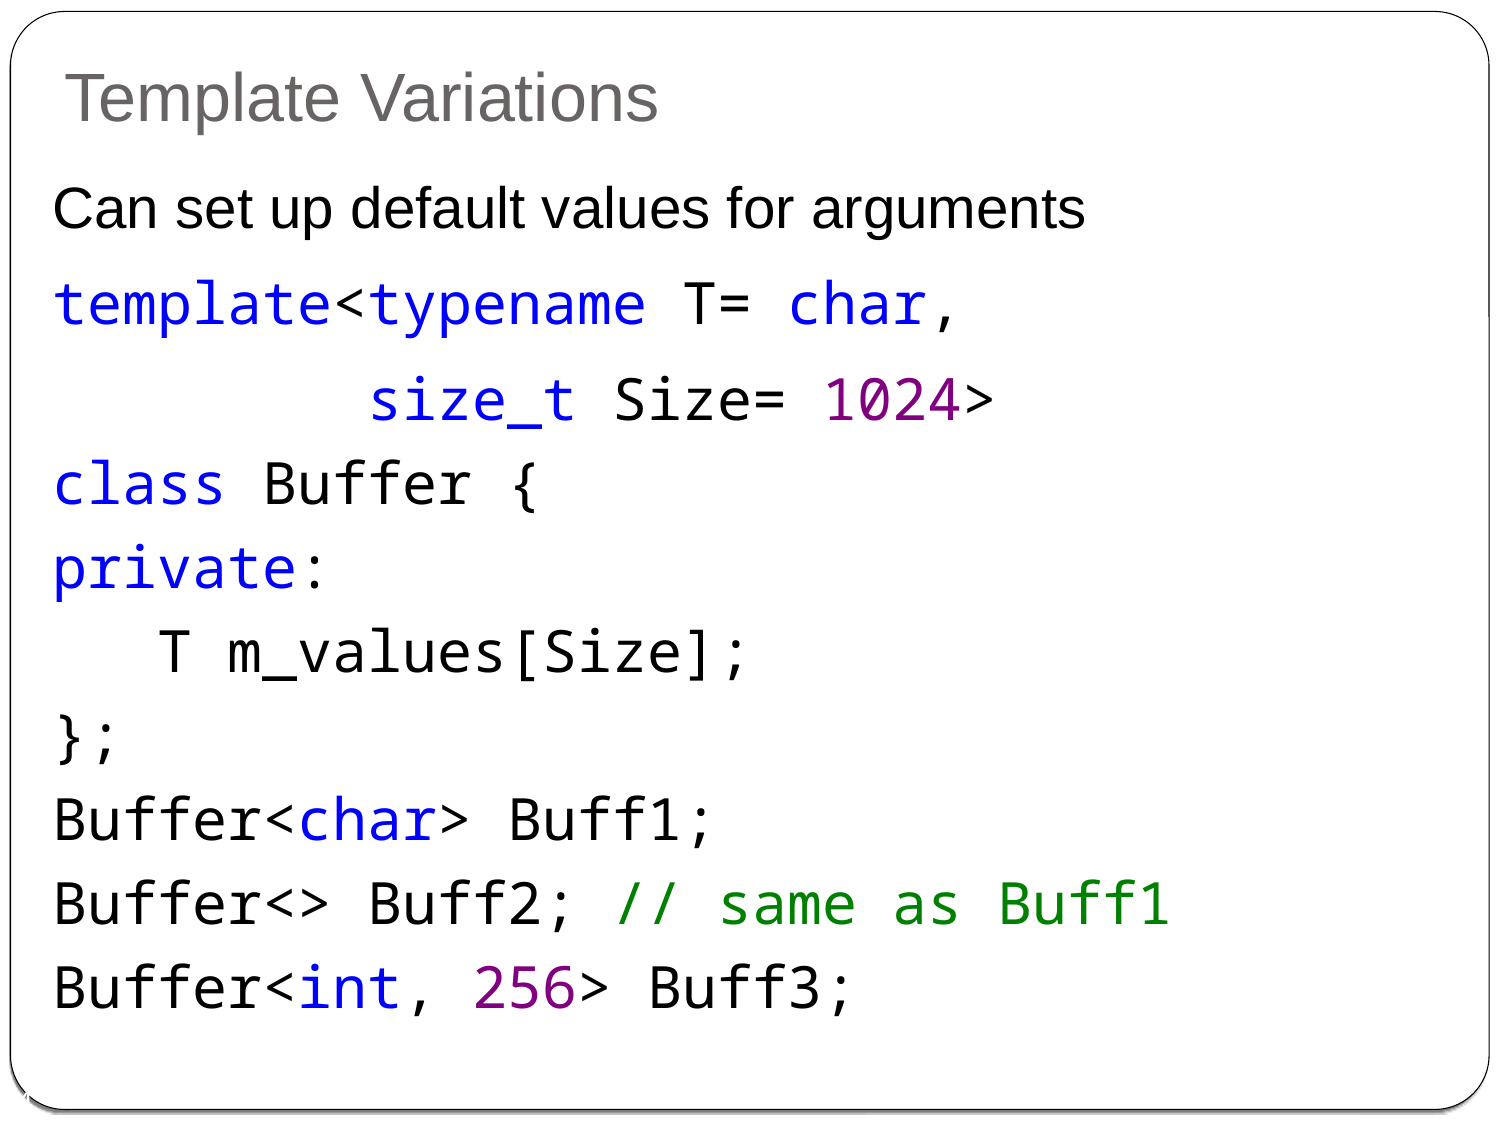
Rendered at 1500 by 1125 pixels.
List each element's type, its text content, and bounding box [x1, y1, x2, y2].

slide_number <number> [0, 1074, 50, 1125]
title Template Variations [50, 45, 1450, 150]
list Can set up default values for arguments template<typename T= char, size_t Size= 1024> class Buffer { private: T m_values[Size]; }; Buffer<char> Buff1; Buffer<> Buff2; // same as Buff1 Buffer<int, 256> Buff3; [37, 162, 1463, 1088]
